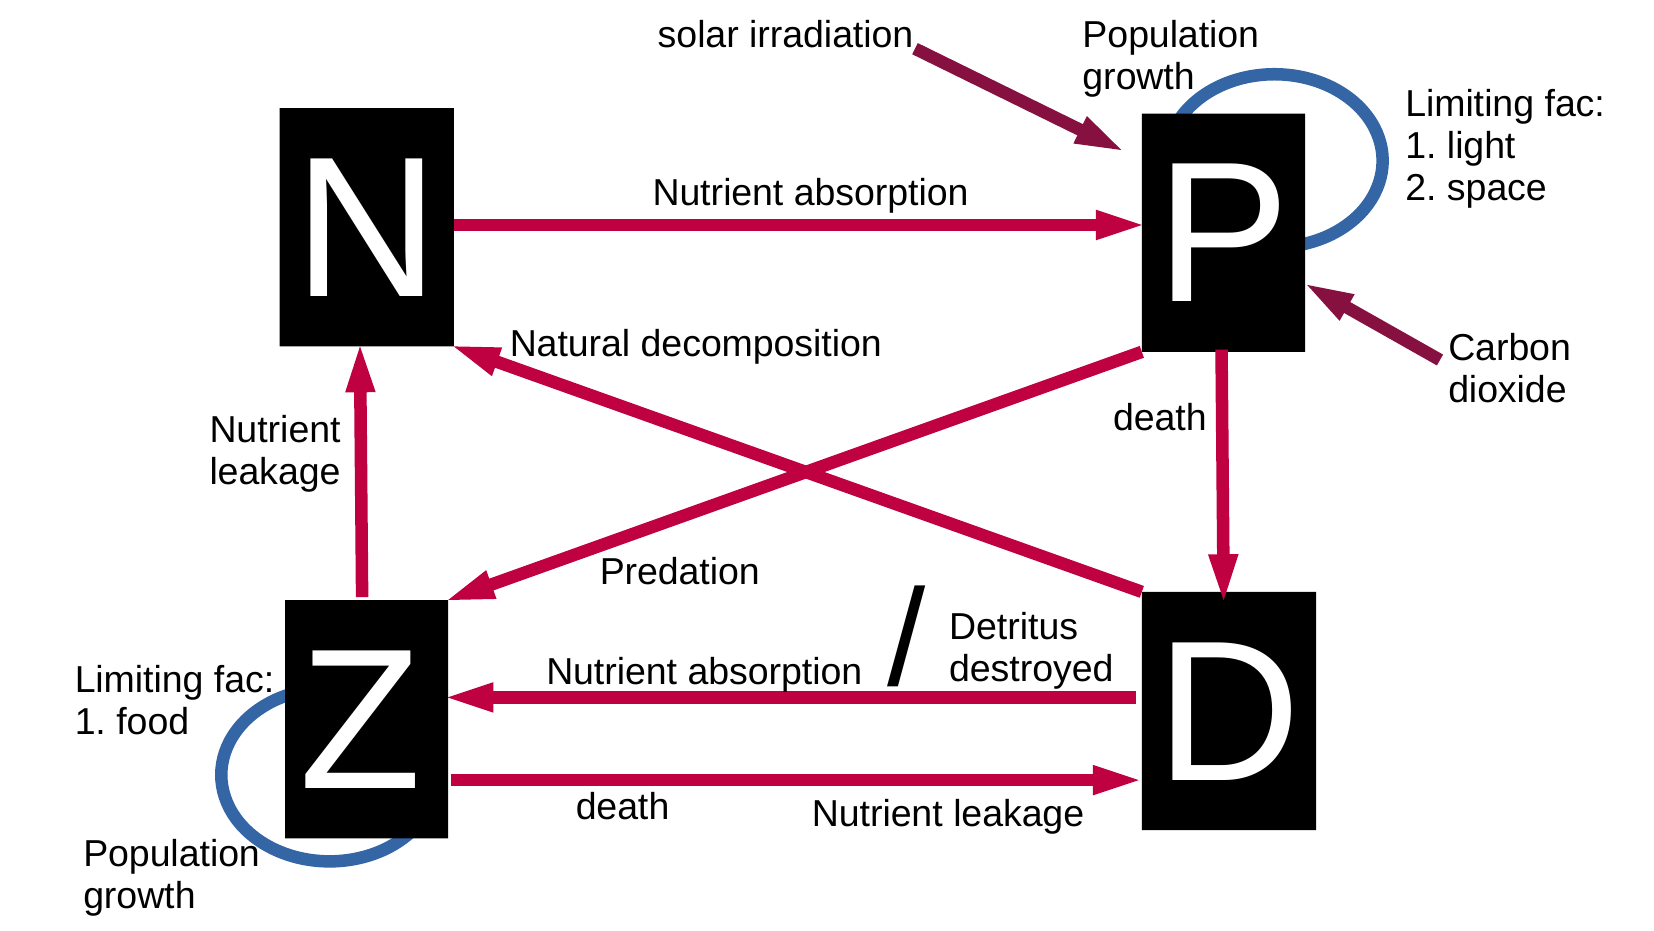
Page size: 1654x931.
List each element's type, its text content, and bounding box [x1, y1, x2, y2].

text_box Nutrient leakage [194, 400, 360, 500]
text_box Predation [585, 543, 776, 601]
text_box Limiting fac: 1. food [60, 651, 290, 751]
text_box N [279, 108, 454, 347]
text_box Population growth [68, 825, 276, 924]
text_box Population growth [1067, 5, 1276, 105]
text_box / [873, 554, 942, 723]
text_box Limiting fac: 1. light 2. space [1390, 75, 1621, 216]
text_box D [1141, 591, 1317, 831]
text_box Z [285, 600, 449, 839]
text_box Natural decomposition [495, 315, 897, 372]
text_box death [561, 778, 685, 836]
text_box solar irradiation [642, 6, 928, 64]
text_box Detritus destroyed [942, 597, 1129, 697]
text_box death [1098, 388, 1222, 446]
text_box Nutrient absorption [637, 164, 984, 222]
text_box Nutrient leakage [797, 784, 1100, 842]
text_box Carbon dioxide [1433, 318, 1586, 418]
text_box P [1141, 113, 1306, 352]
text_box Nutrient absorption [531, 642, 873, 700]
